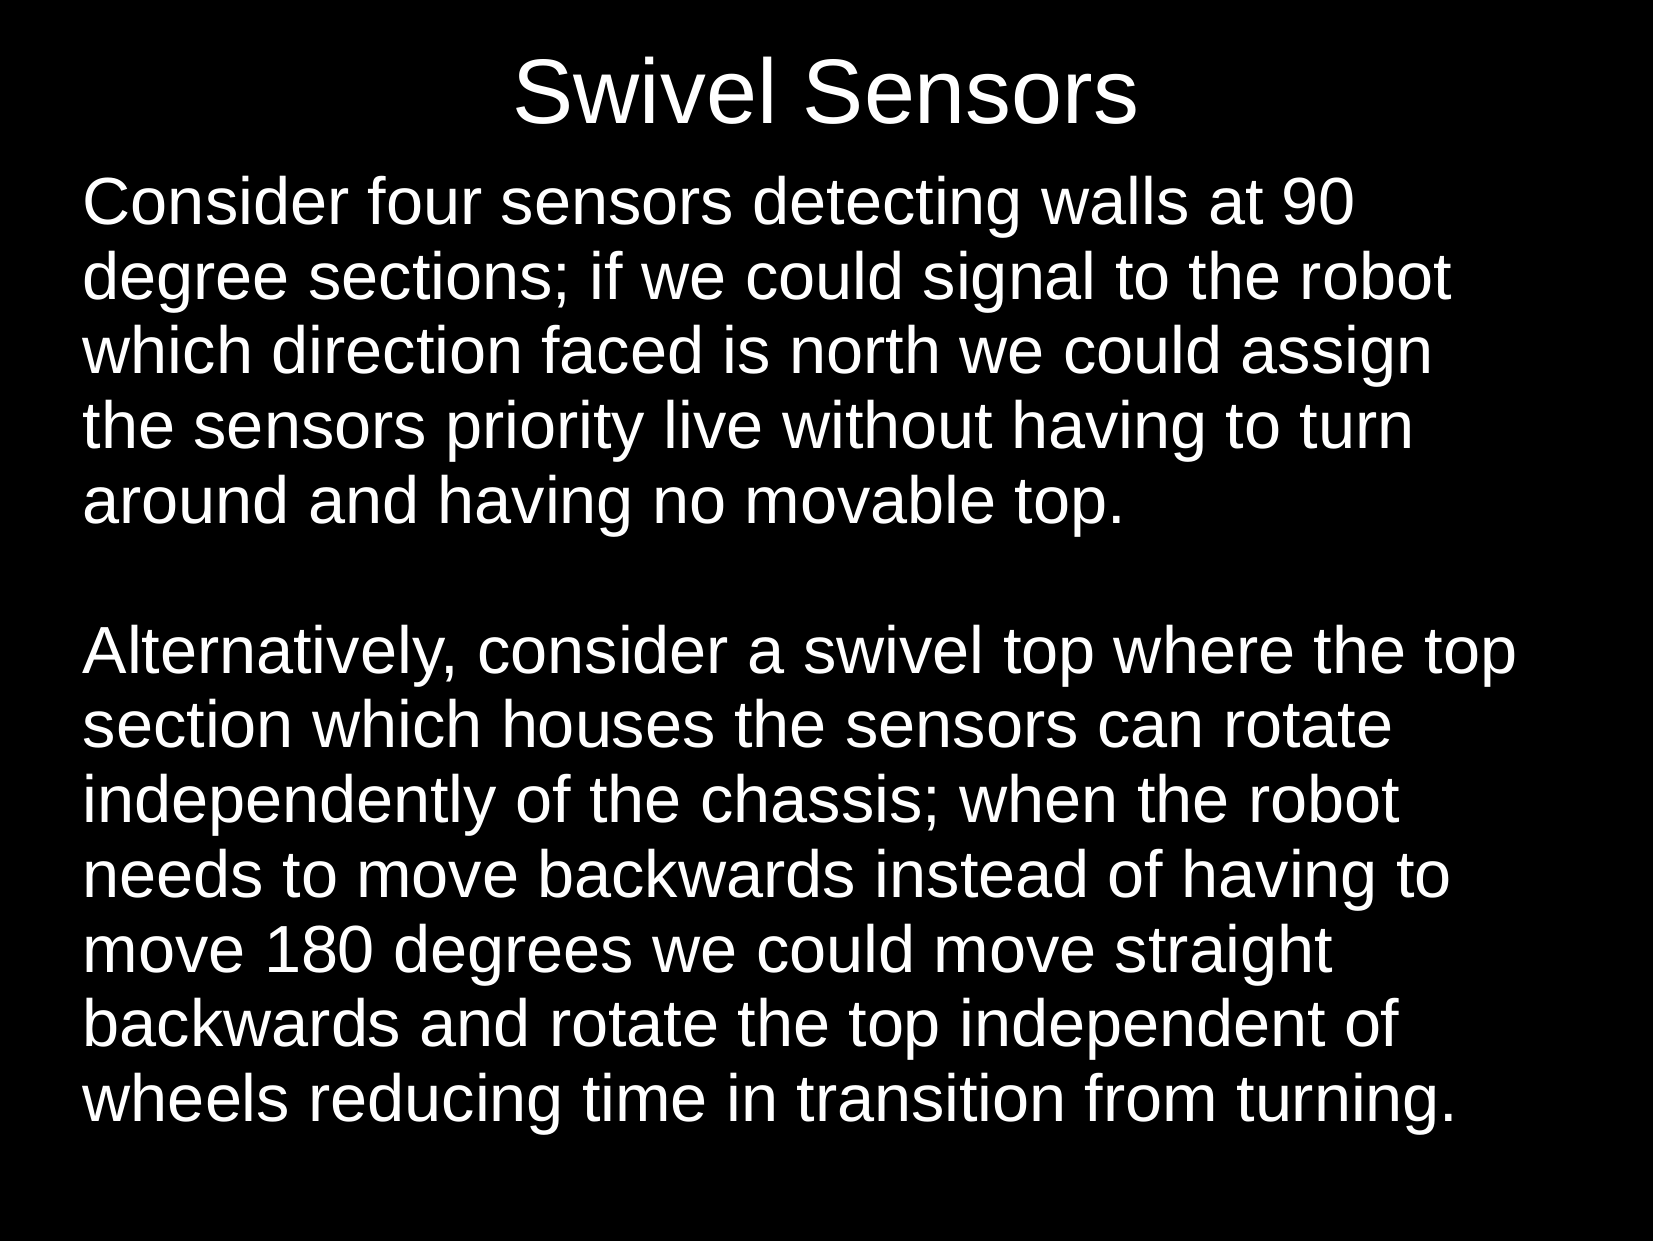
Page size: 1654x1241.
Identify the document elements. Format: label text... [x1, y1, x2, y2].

subtitle Consider four sensors detecting walls at 90 degree sections; if we could signal to the robot which direction faced is north we could assign the sensors priority live without having to turn around and having no movable top. Alternatively, consider a swivel top where the top section which houses the sensors can rotate independently of the chassis; when the robot needs to move backwards instead of having to move 180 degrees we could move straight backwards and rotate the top independent of wheels reducing time in transition from turning. [82, 163, 1538, 1136]
title Swivel Sensors [82, 0, 1571, 196]
